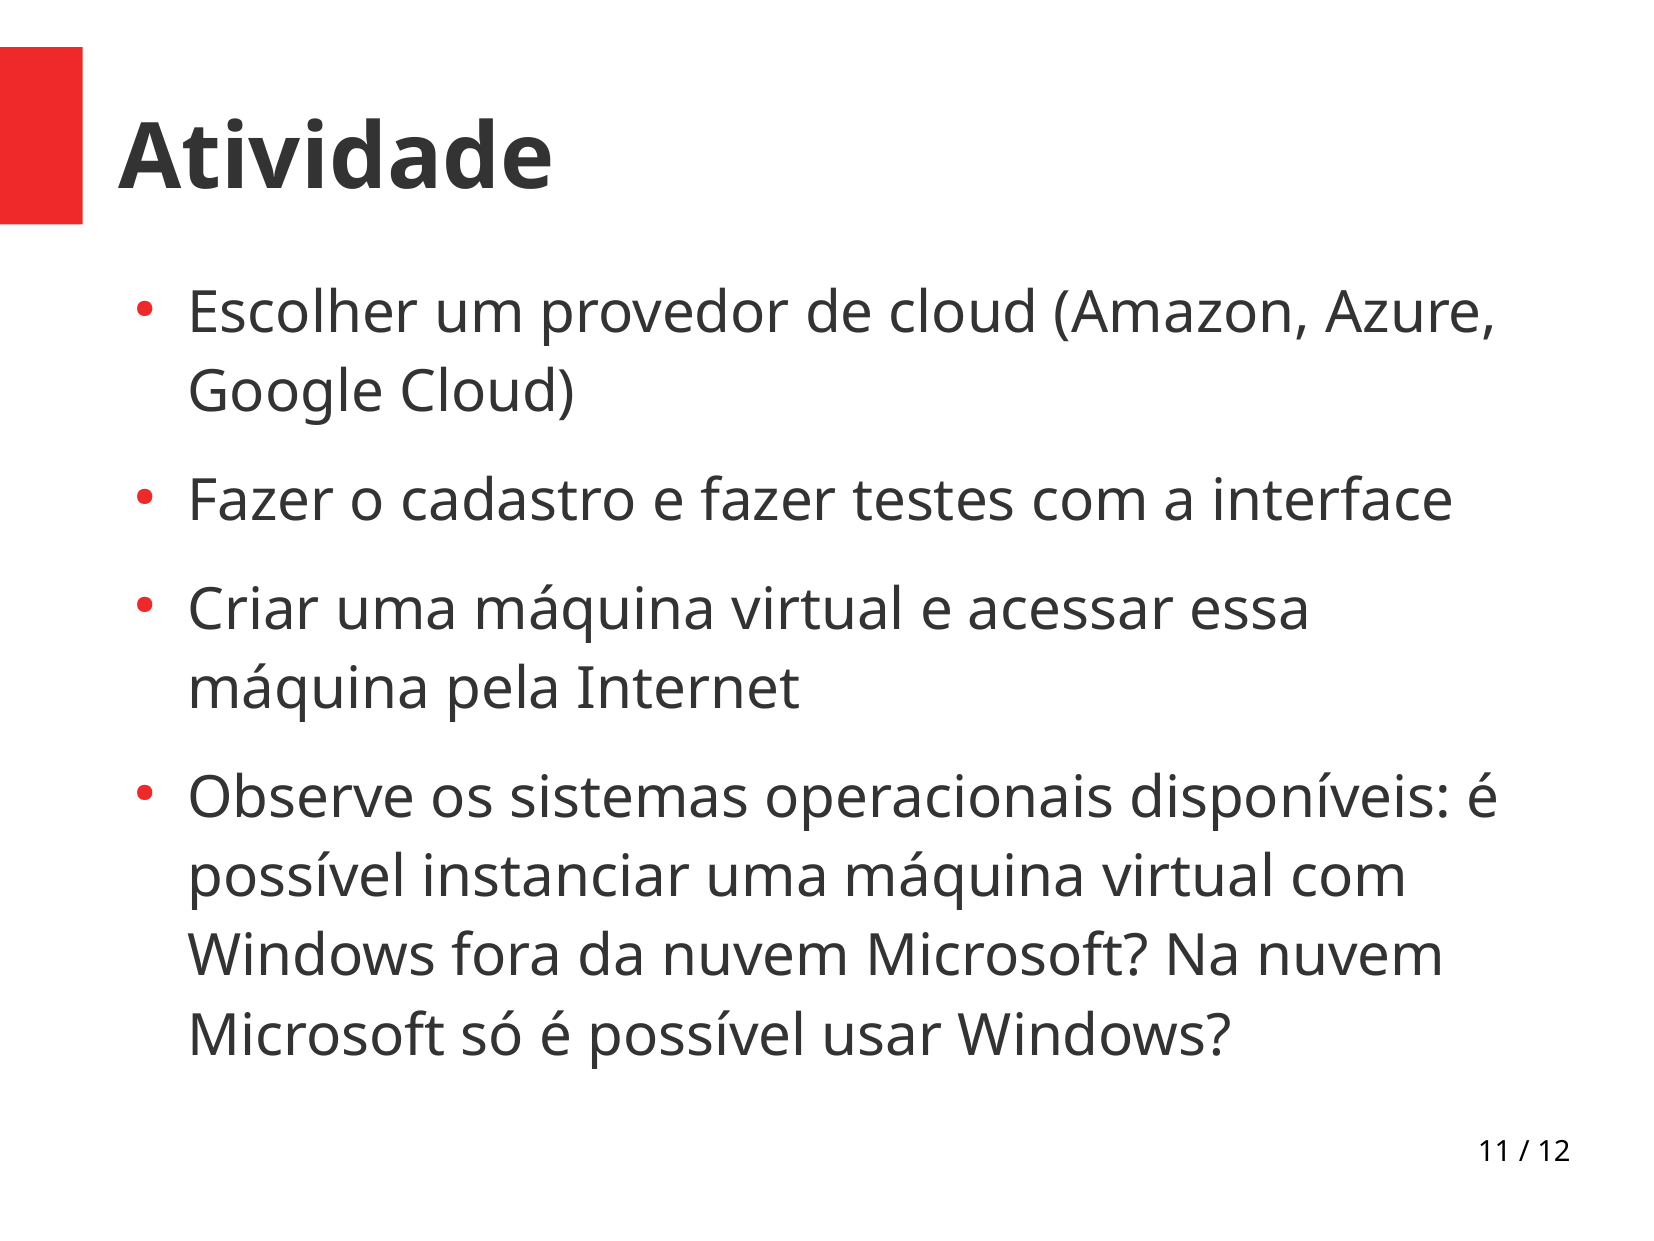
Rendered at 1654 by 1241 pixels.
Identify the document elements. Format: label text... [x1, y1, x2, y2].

list Escolher um provedor de cloud (Amazon, Azure, Google Cloud) Fazer o cadastro e fazer testes com a interface Criar uma máquina virtual e acessar essa máquina pela Internet Observe os sistemas operacionais disponíveis: é possível instanciar uma máquina virtual com Windows fora da nuvem Microsoft? Na nuvem Microsoft só é possível usar Windows? [116, 270, 1534, 990]
title Atividade [118, 49, 1571, 257]
